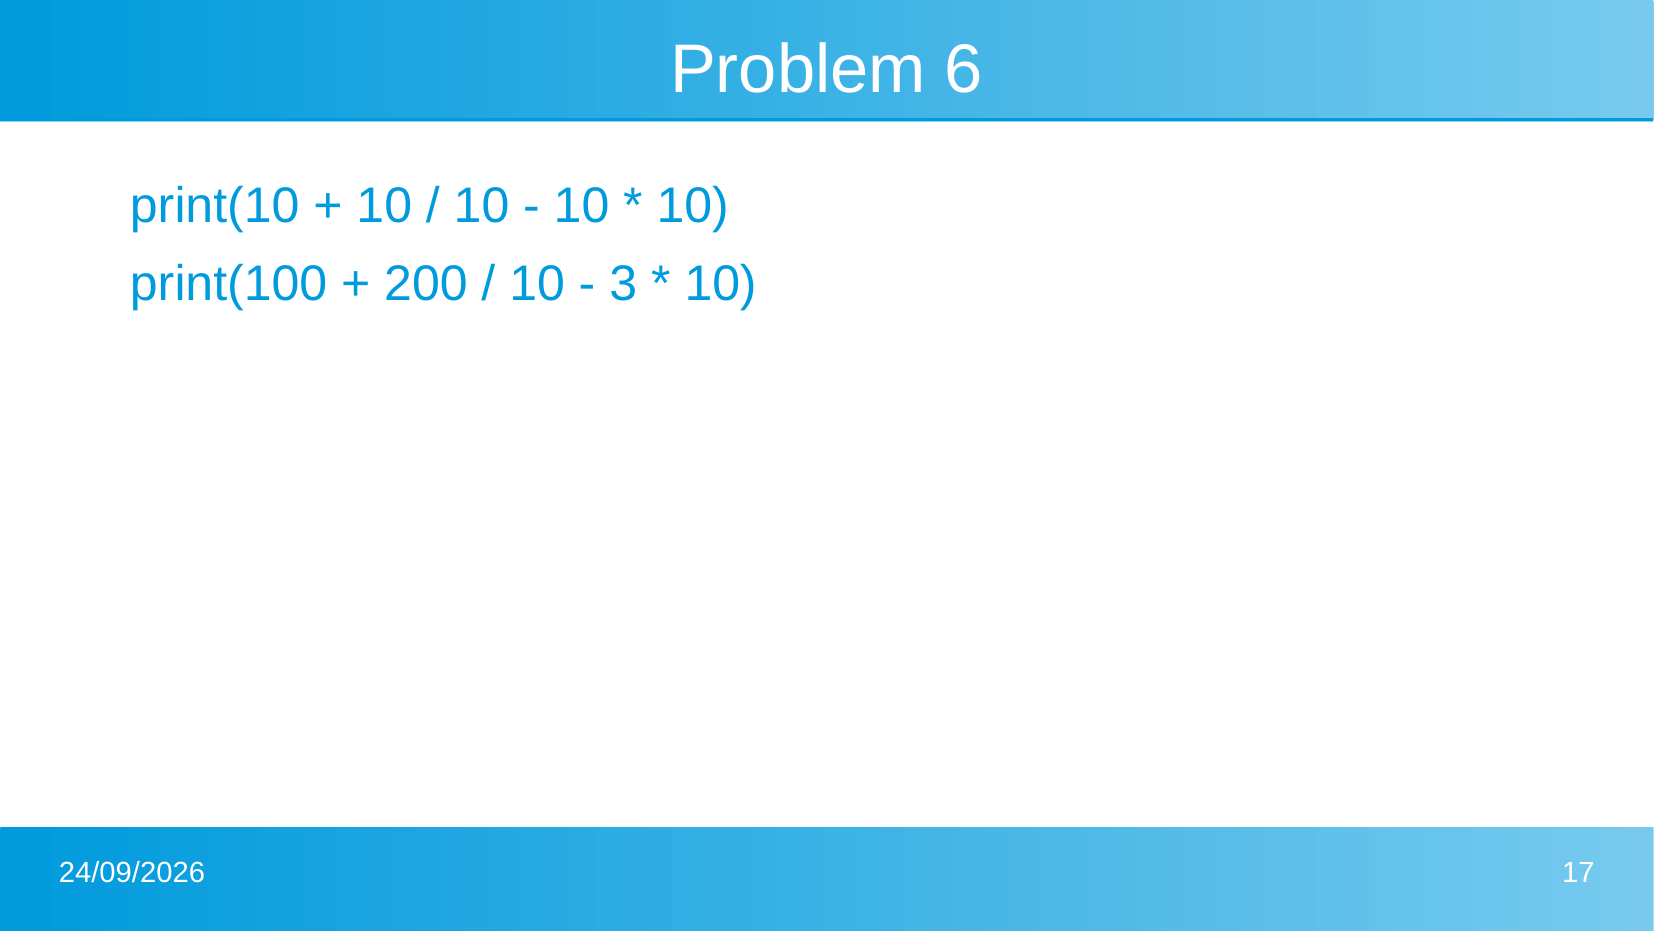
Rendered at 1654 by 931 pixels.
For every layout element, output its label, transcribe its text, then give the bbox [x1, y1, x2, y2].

title Problem 6 [59, 29, 1595, 108]
list print(10 + 10 / 10 - 10 * 10) print(100 + 200 / 10 - 3 * 10) [59, 177, 1595, 768]
